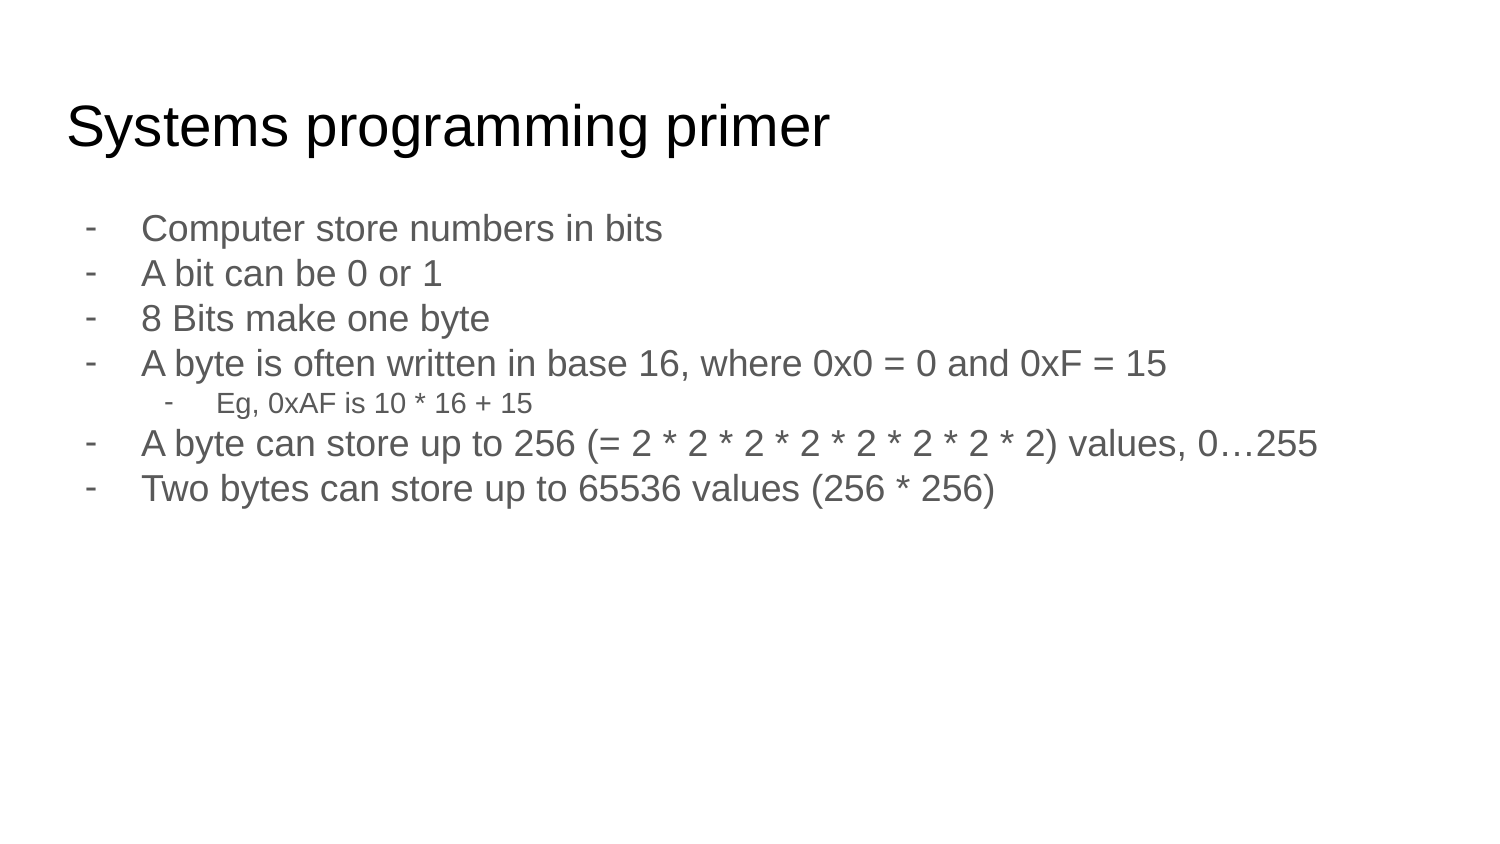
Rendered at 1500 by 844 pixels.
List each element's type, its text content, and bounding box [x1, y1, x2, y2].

title Systems programming primer [51, 72, 1449, 167]
list Computer store numbers in bits A bit can be 0 or 1 8 Bits make one byte A byte is often written in base 16, where 0x0 = 0 and 0xF = 15 Eg, 0xAF is 10 * 16 + 15 A byte can store up to 256 (= 2 * 2 * 2 * 2 * 2 * 2 * 2 * 2) values, 0…255 Two bytes can store up to 65536 values (256 * 256) [51, 189, 1449, 750]
